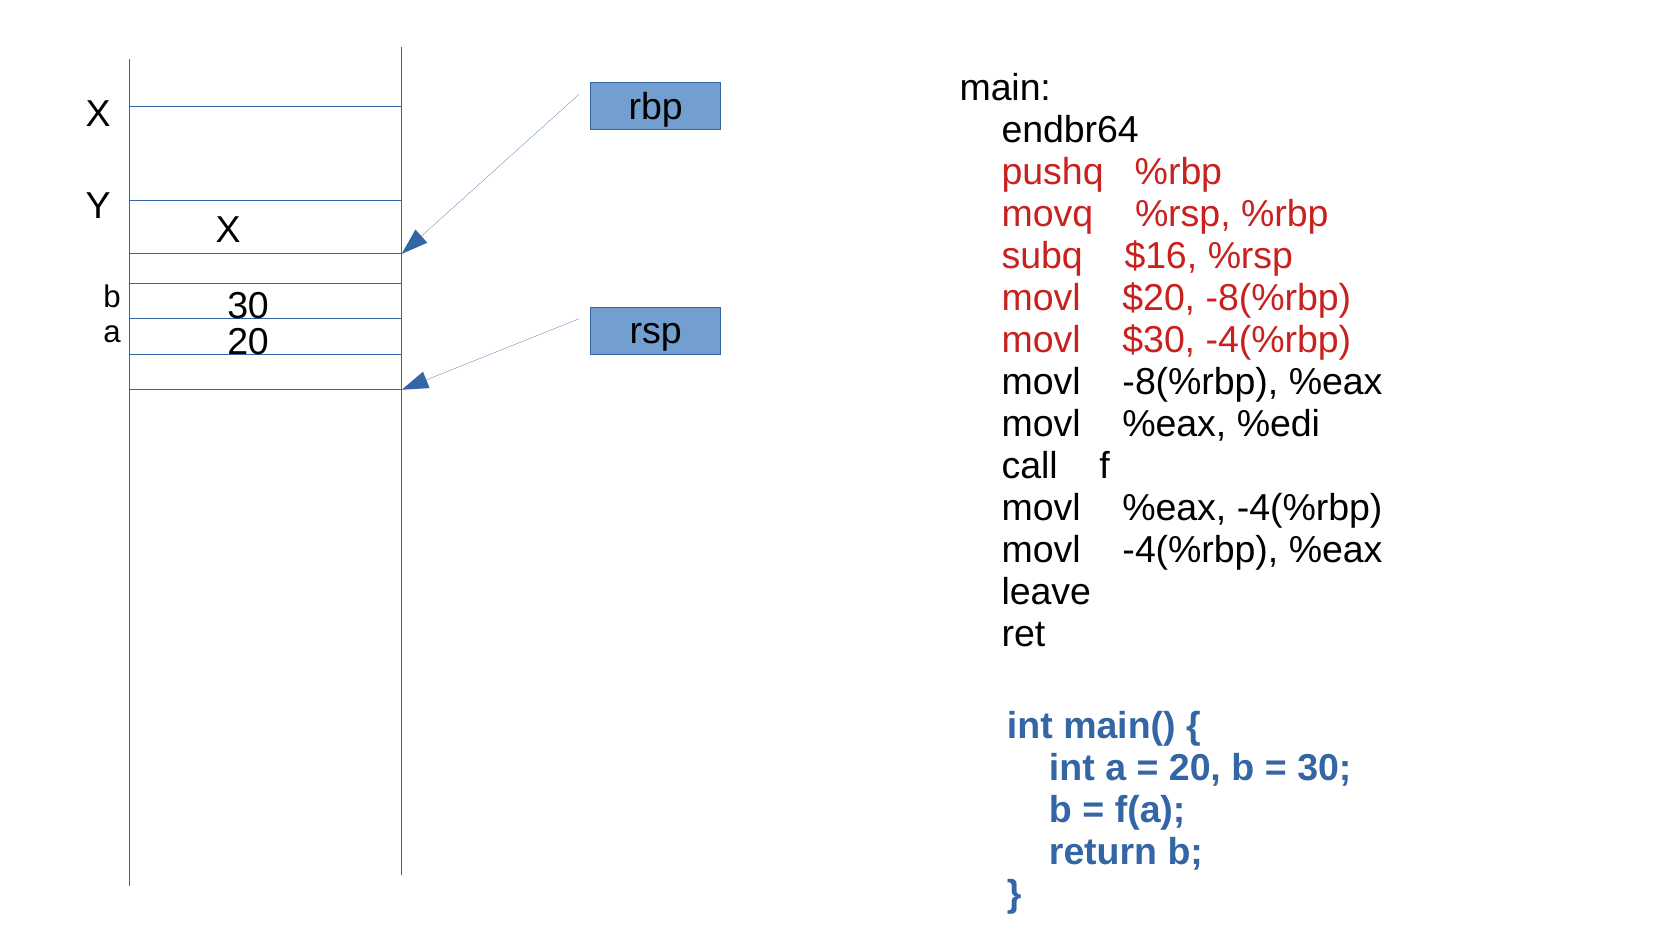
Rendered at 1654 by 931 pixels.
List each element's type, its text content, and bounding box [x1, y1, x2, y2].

text_box Y [70, 177, 190, 234]
text_box X [200, 254, 319, 258]
text_box 20 [212, 335, 296, 370]
text_box int main() { int a = 20, b = 30; b = f(a); return b; } [992, 696, 1446, 922]
text_box X [70, 84, 190, 142]
text_box X [200, 200, 319, 253]
text_box rsp [590, 307, 721, 355]
text_box b a [88, 271, 148, 356]
text_box main: endbr64 pushq %rbp movq %rsp, %rbp subq $16, %rsp movl $20, -8(%rbp) movl $30, -4(%rbp) movl -8(%rbp), %eax movl %eax, %edi call f movl %eax, -4(%rbp) movl -4(%rbp), %eax leave ret [944, 59, 1607, 662]
text_box rbp [590, 82, 721, 130]
text_box 30 [212, 277, 296, 335]
